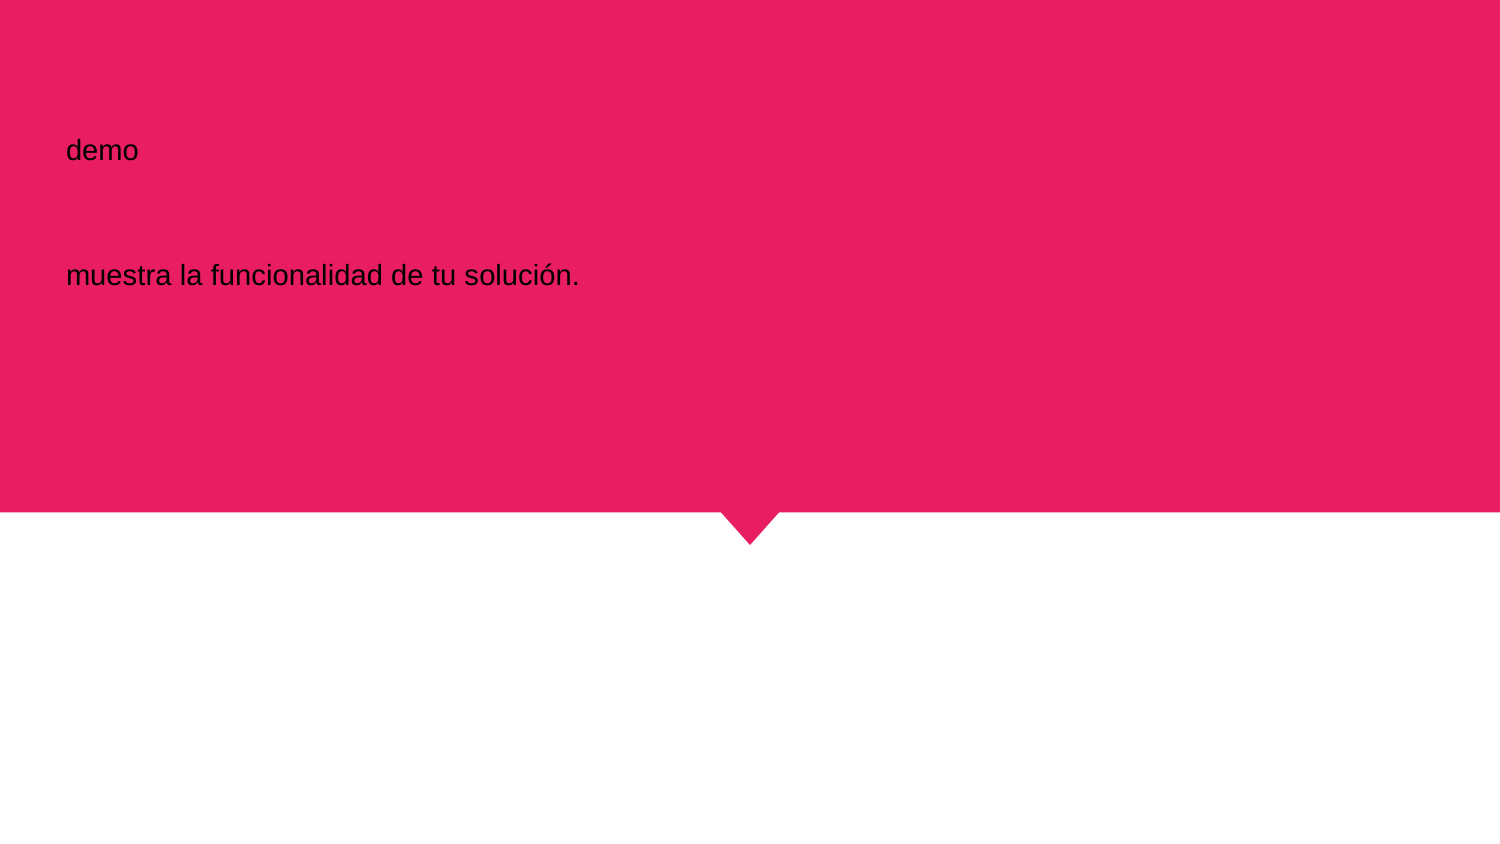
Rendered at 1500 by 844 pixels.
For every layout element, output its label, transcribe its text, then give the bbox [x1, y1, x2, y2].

title demo [51, 61, 1449, 182]
list muestra la funcionalidad de tu solución. [51, 240, 1449, 750]
